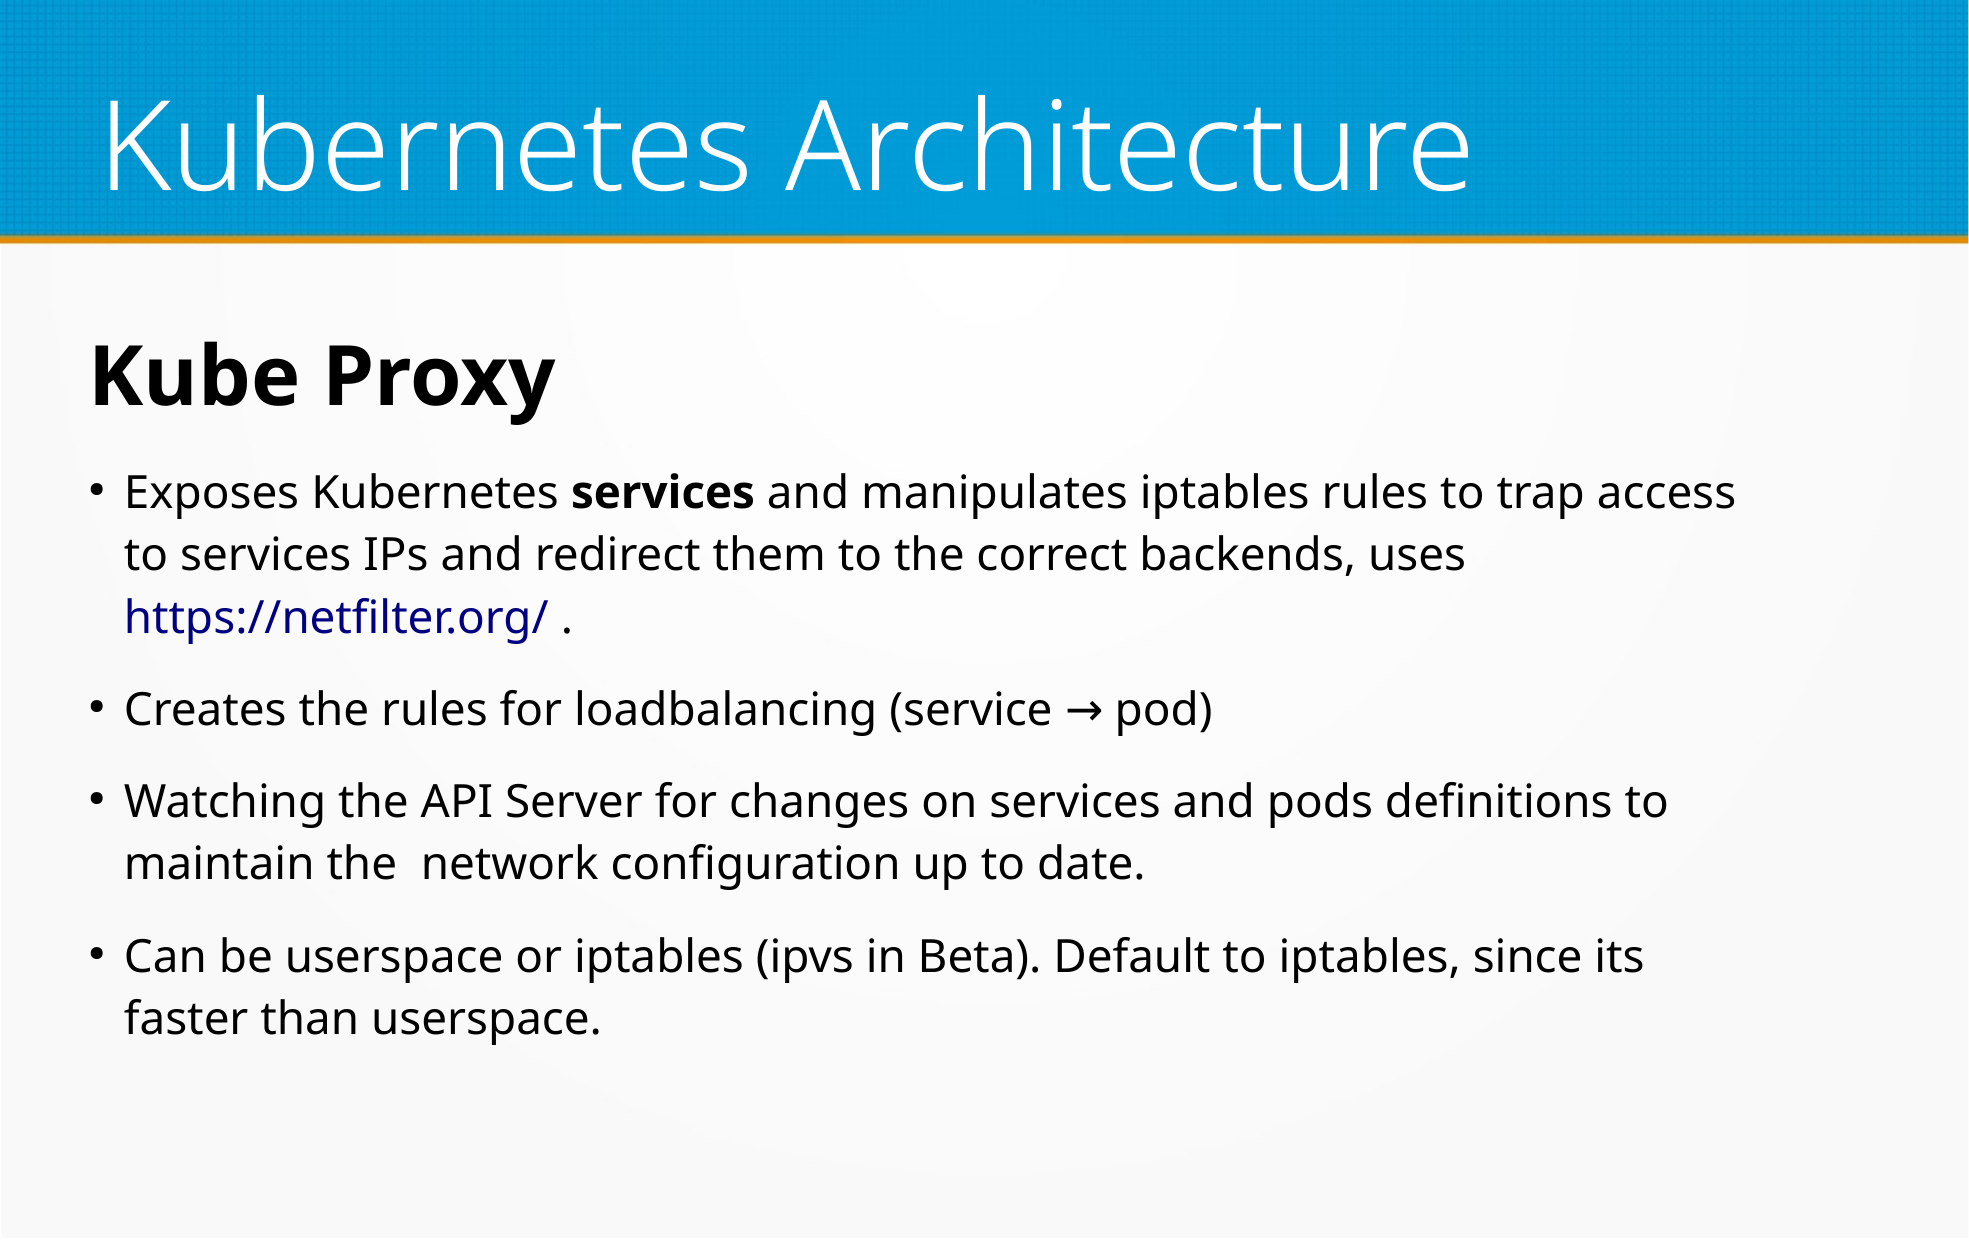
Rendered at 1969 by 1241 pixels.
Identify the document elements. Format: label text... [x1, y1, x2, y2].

title Kubernetes Architecture [98, 19, 1870, 227]
text_box Kube Proxy Exposes Kubernetes services and manipulates iptables rules to trap access to services IPs and redirect them to the correct backends, uses https://netfilter.org/ . Creates the rules for loadbalancing (service → pod) Watching the API Server for changes on services and pods definitions to maintain the network configuration up to date. Can be userspace or iptables (ipvs in Beta). Default to iptables, since its faster than userspace. [82, 293, 1772, 1163]
picture [0, 233, 1969, 1241]
